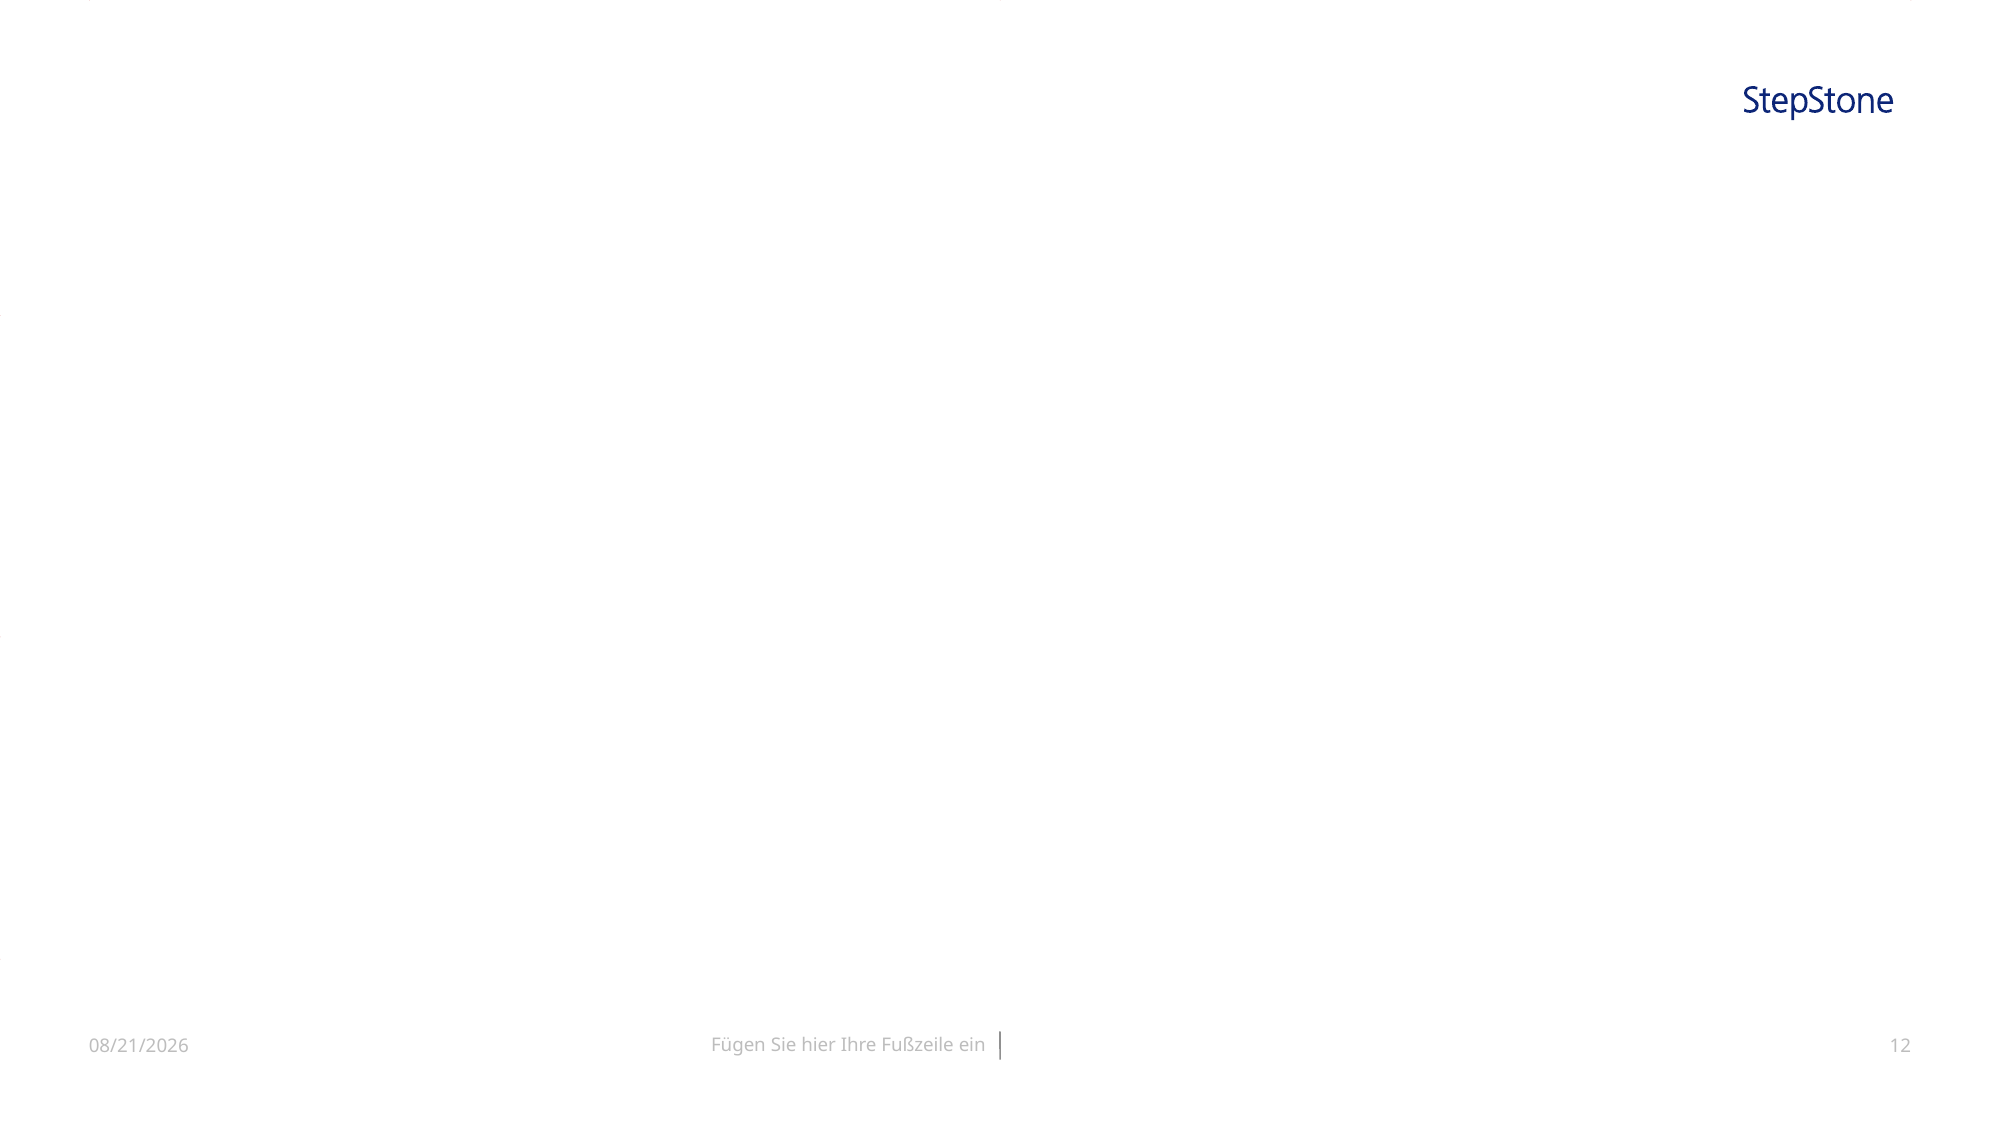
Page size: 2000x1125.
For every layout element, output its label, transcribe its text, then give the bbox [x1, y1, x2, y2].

slide_number <number> [1804, 1020, 1911, 1071]
slide_number 08/24/2018 [88, 1020, 196, 1071]
footer Fügen Sie hier Ihre Fußzeile ein [302, 1020, 1000, 1071]
